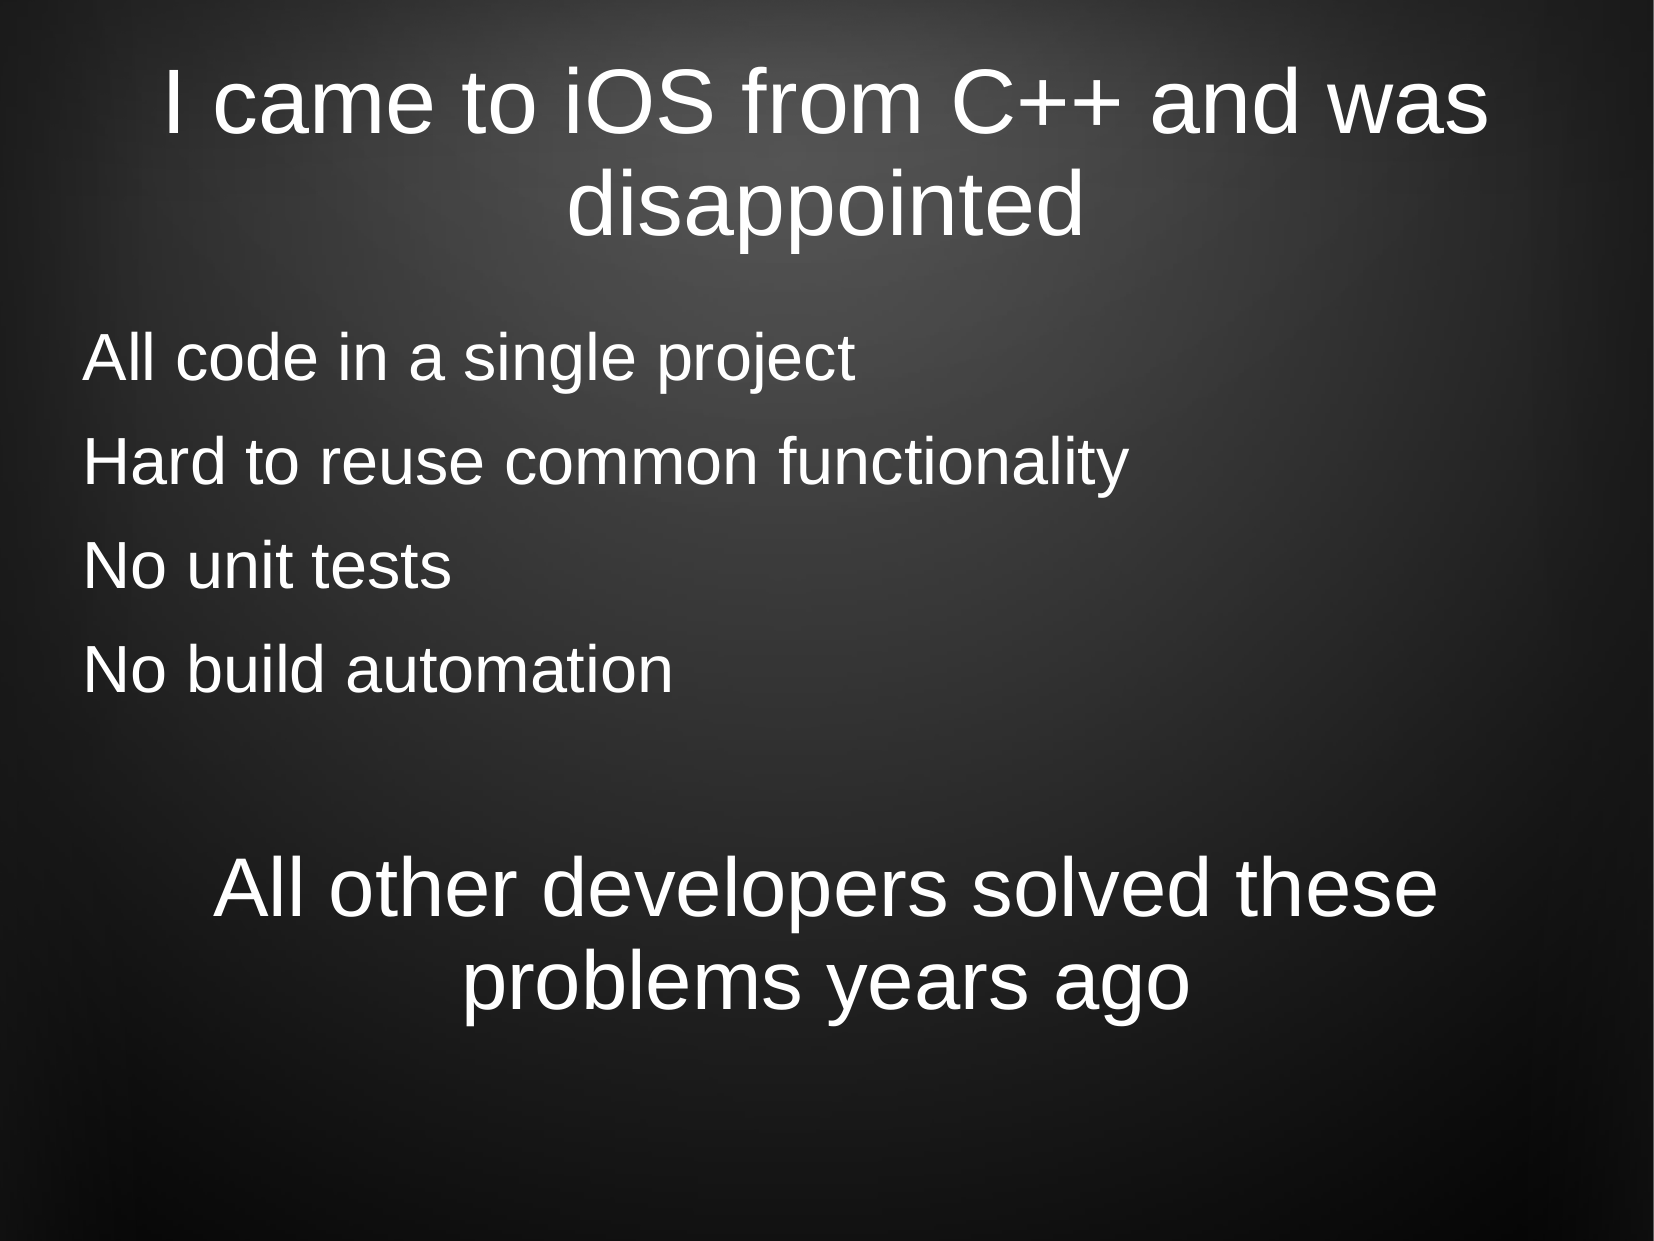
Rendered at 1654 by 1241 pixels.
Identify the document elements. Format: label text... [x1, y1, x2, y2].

picture [0, 0, 1654, 1241]
title I came to iOS from C++ and was disappointed [82, 49, 1571, 257]
list All code in a single project Hard to reuse common functionality No unit tests No build automation All other developers solved these problems years ago [82, 319, 1571, 1139]
